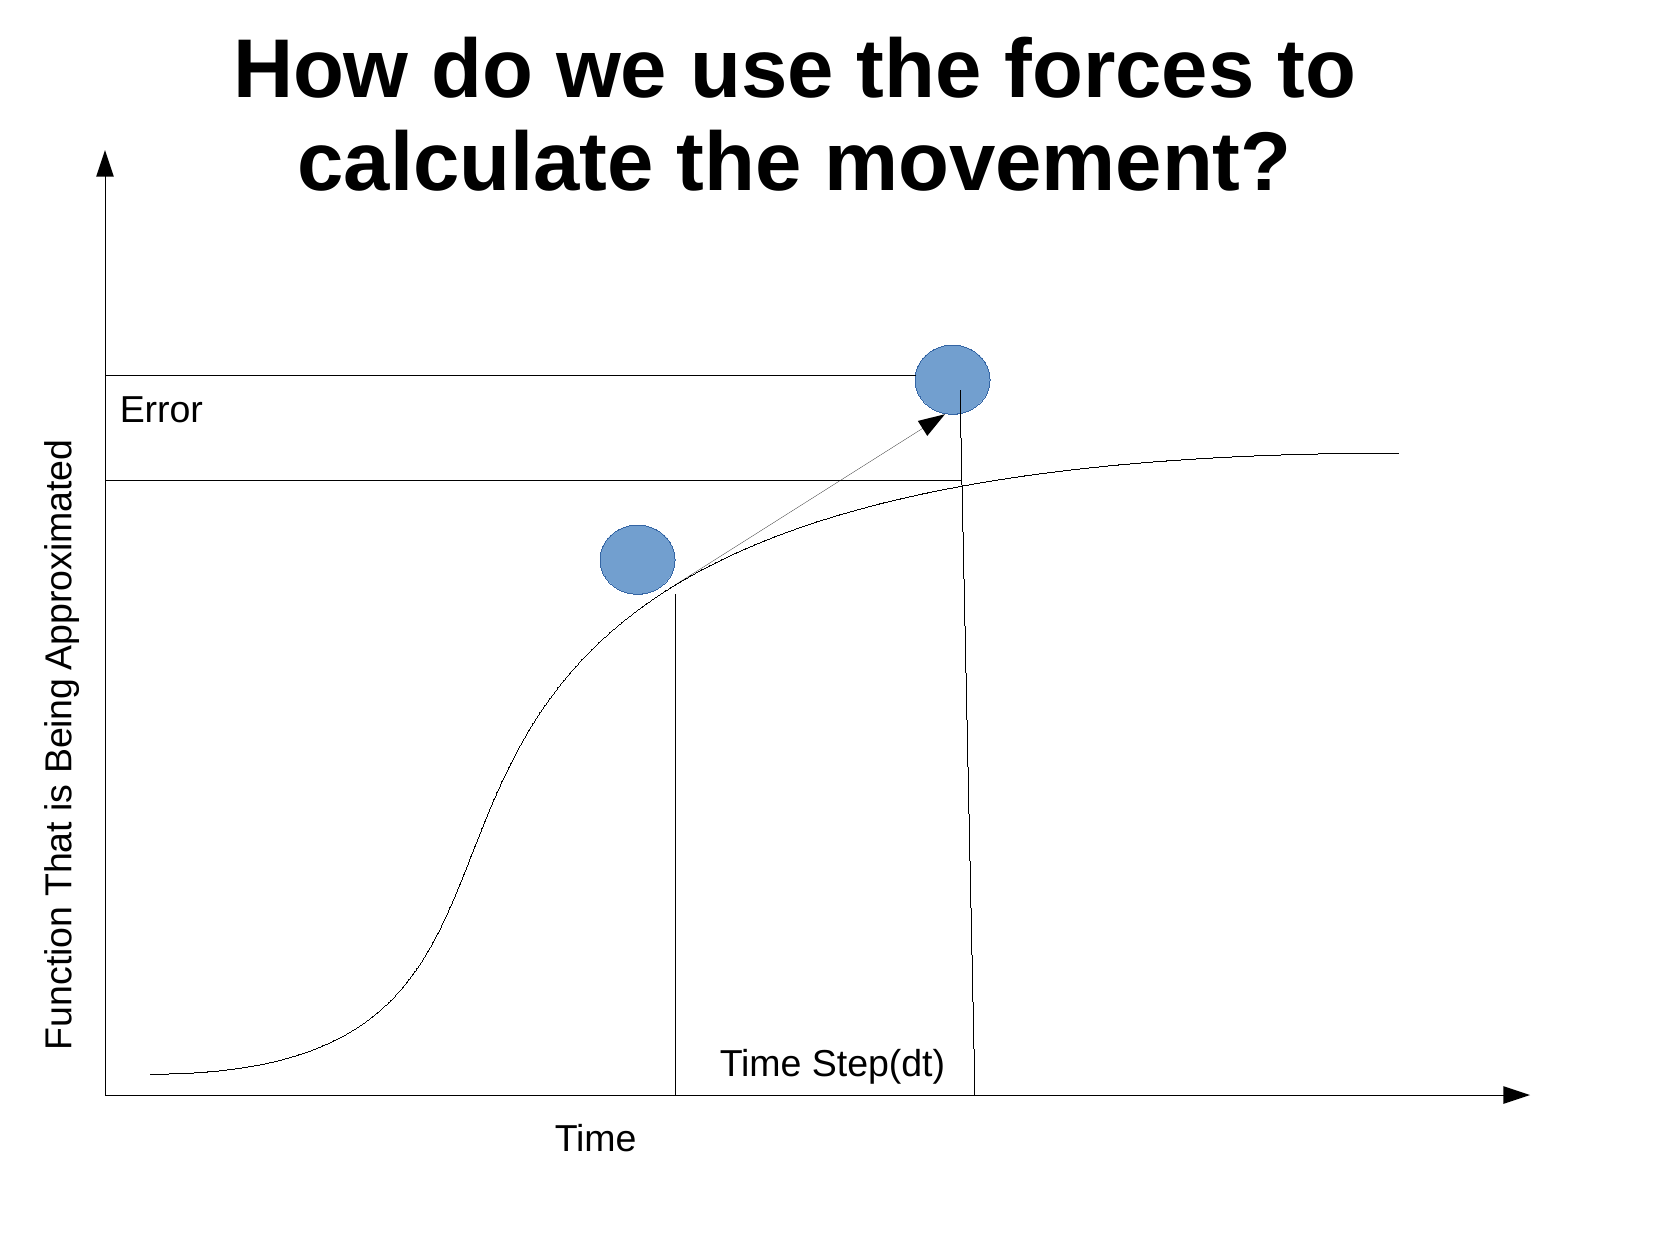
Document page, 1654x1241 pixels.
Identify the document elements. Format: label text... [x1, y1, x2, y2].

text_box Function That is Being Approximated [30, 210, 87, 1066]
text_box Error [105, 381, 361, 442]
text_box Time Step(dt) [705, 1035, 961, 1110]
text_box [600, 525, 676, 595]
text_box How do we use the forces to calculate the movement? [195, 15, 1396, 216]
text_box Time [540, 1110, 1396, 1167]
text_box [915, 345, 991, 415]
